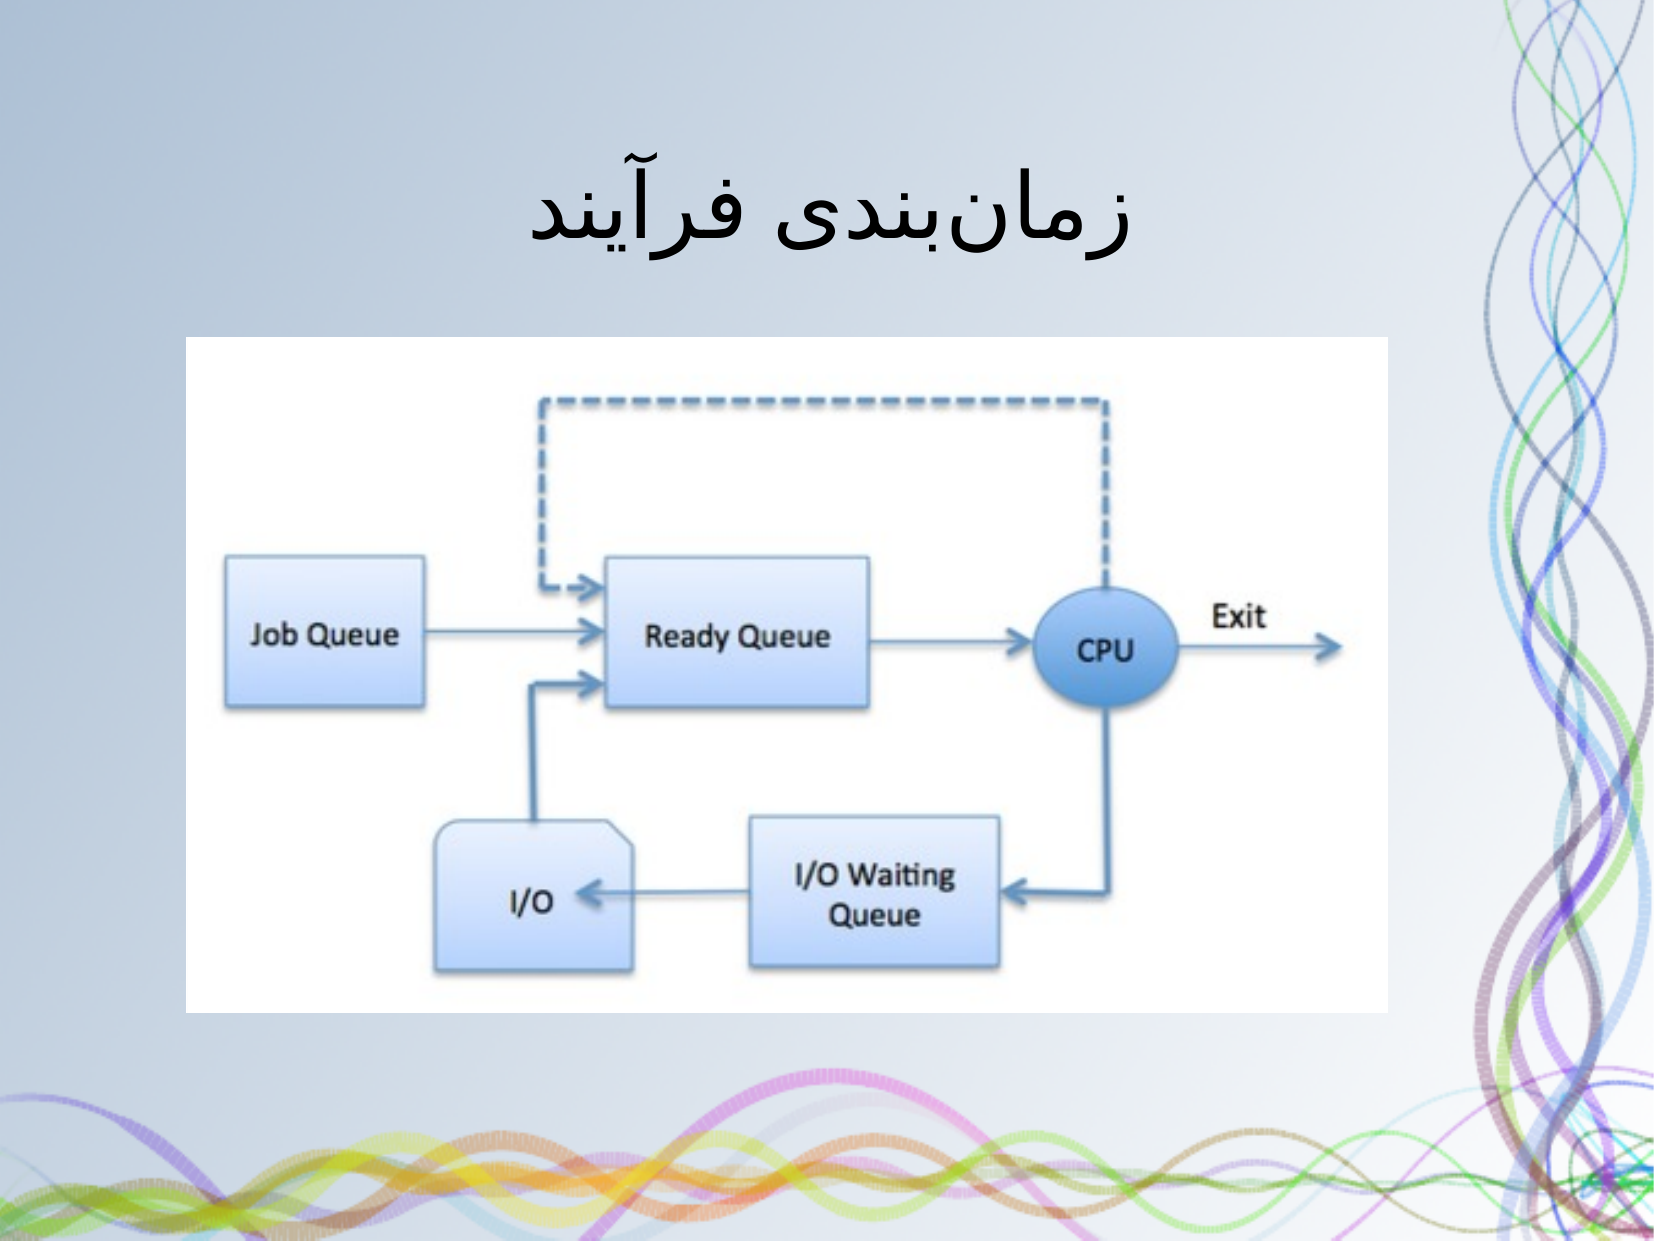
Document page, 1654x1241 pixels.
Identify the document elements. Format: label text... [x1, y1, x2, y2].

picture [0, 0, 1654, 1241]
title زمان‌بندی فرآیند [86, 112, 1576, 320]
